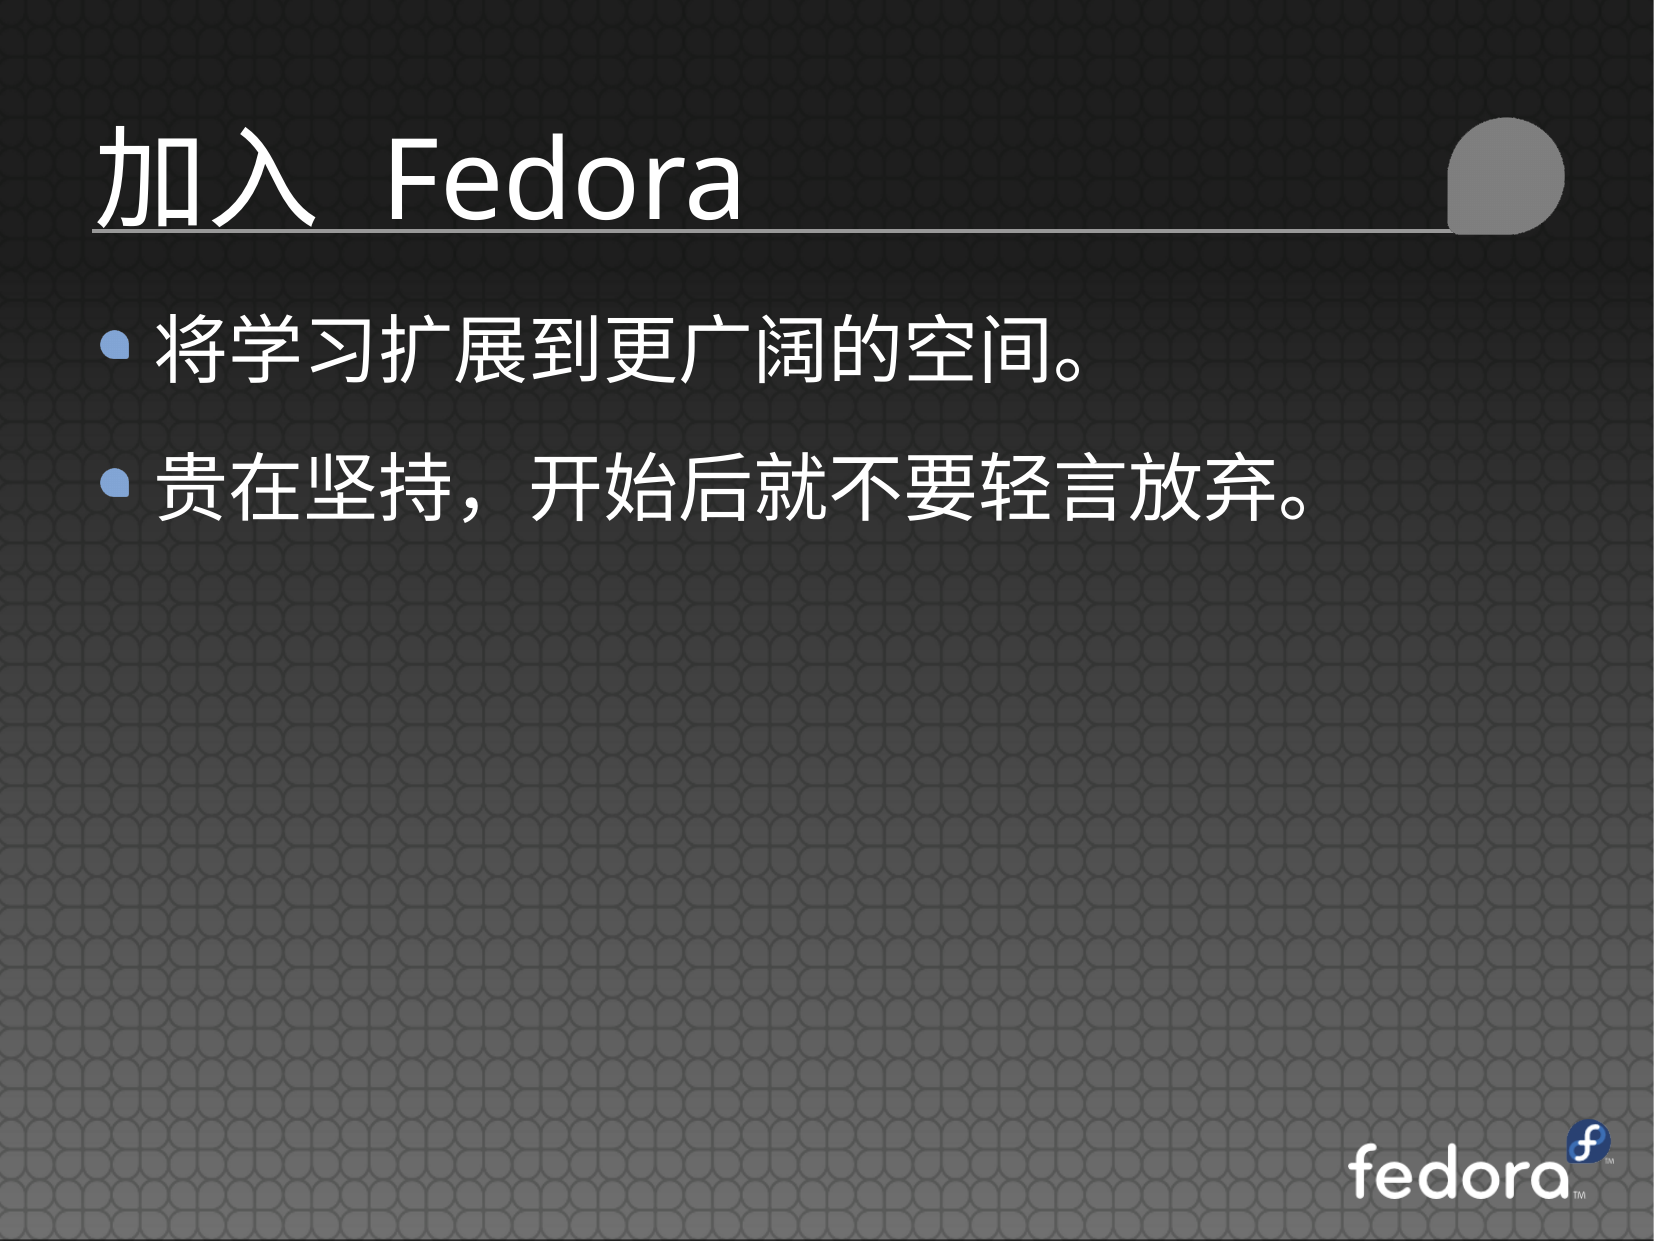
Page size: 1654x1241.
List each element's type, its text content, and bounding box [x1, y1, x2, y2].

list 将学习扩展到更广阔的空间。 贵在坚持，开始后就不要轻言放弃。 [82, 290, 1571, 1094]
title 加入 Fedora [94, 100, 1426, 251]
picture [0, 0, 1654, 1241]
